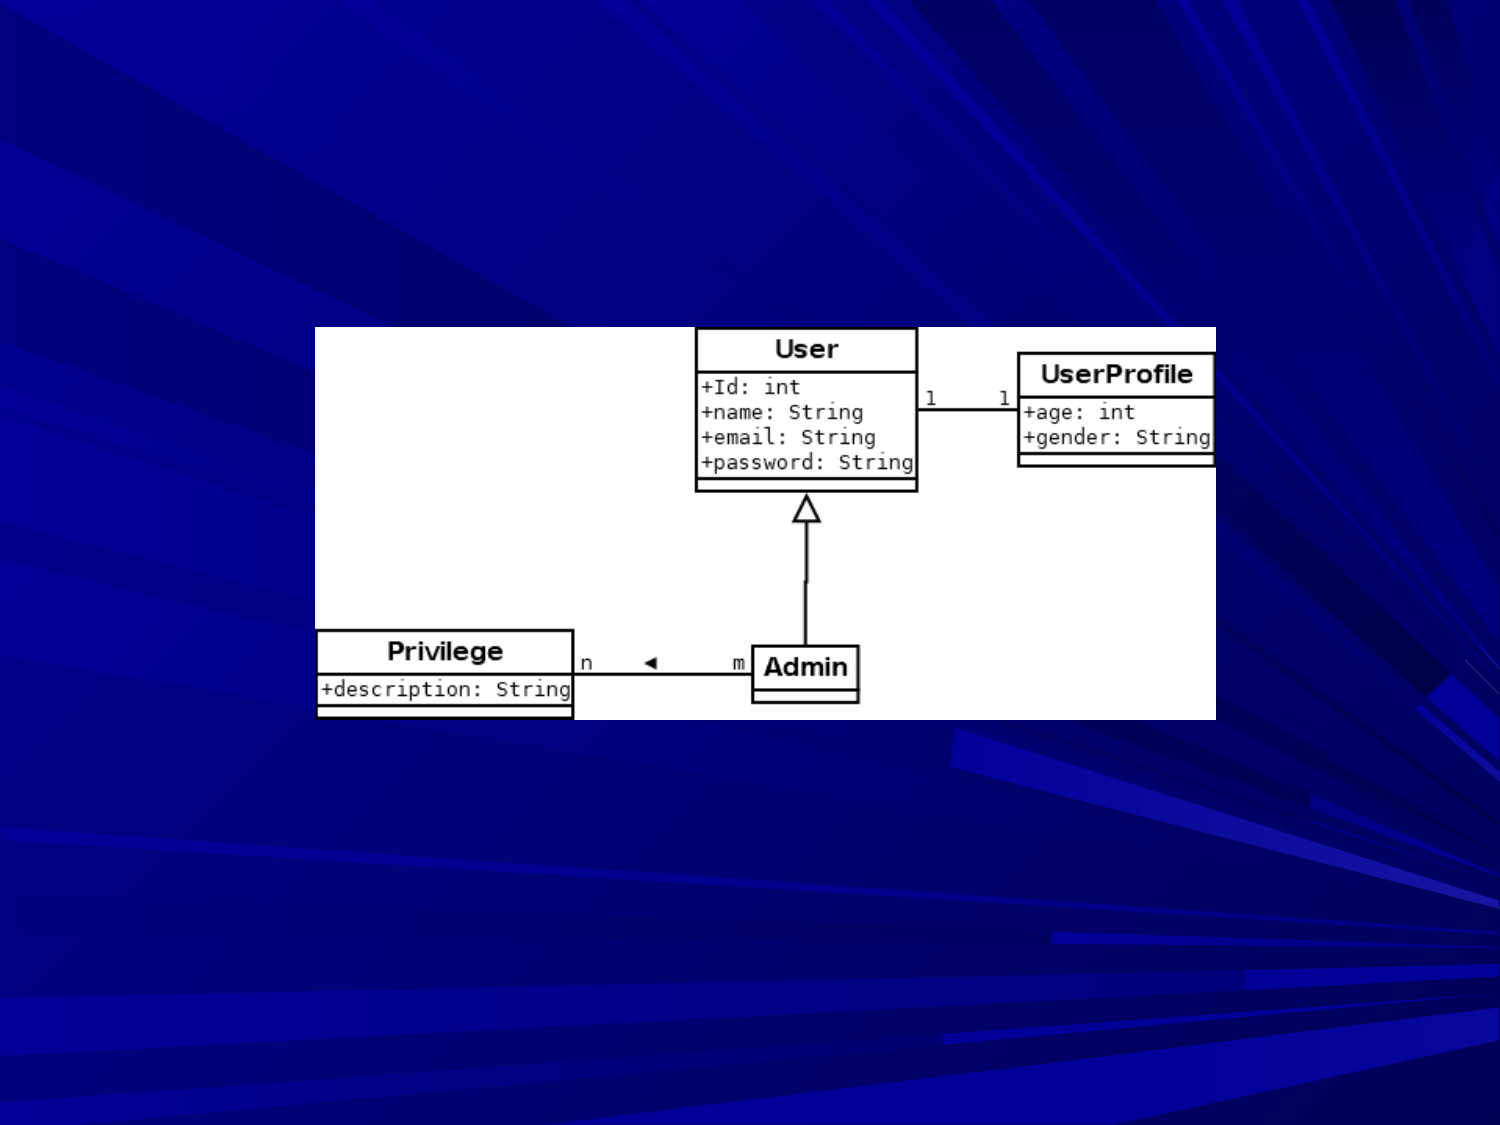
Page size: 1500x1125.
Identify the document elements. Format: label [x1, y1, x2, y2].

picture [315, 327, 1216, 721]
